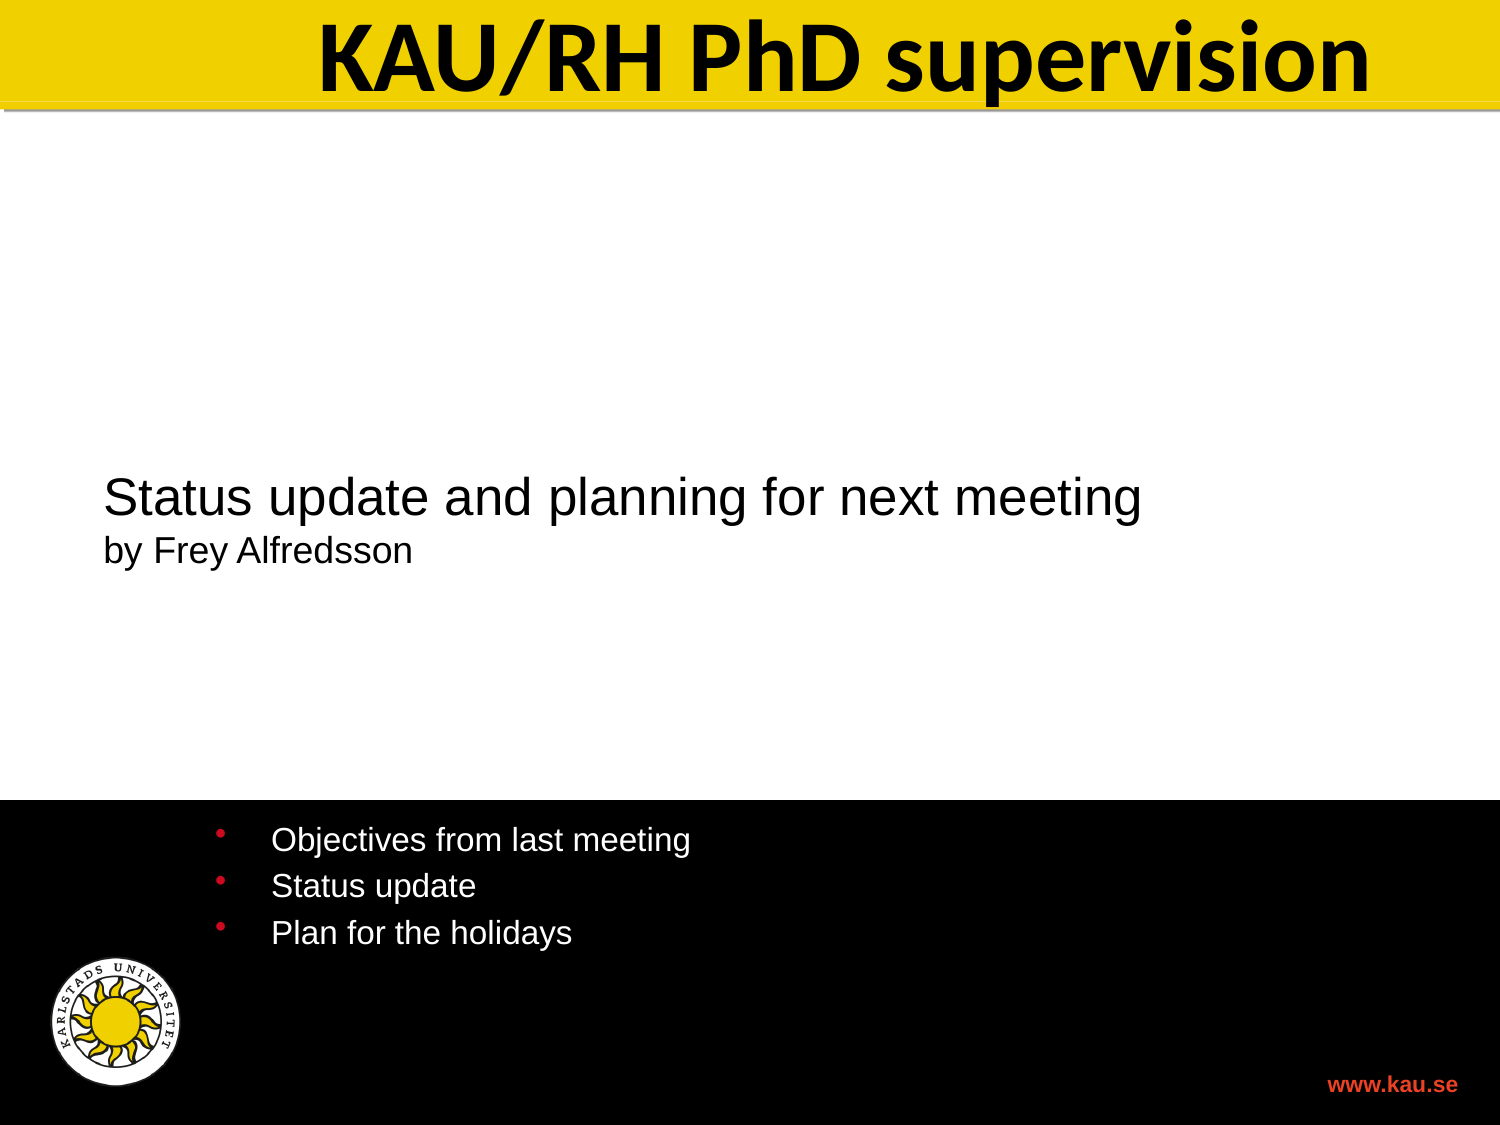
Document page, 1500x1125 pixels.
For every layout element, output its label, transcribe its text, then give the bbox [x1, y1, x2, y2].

picture [50, 948, 181, 1095]
title KAU/RH PhD supervision [112, 0, 1388, 102]
list Objectives from last meeting Status update Plan for the holidays [200, 810, 1388, 1091]
text_box Status update and planning for next meeting by Frey Alfredsson [88, 455, 1400, 579]
